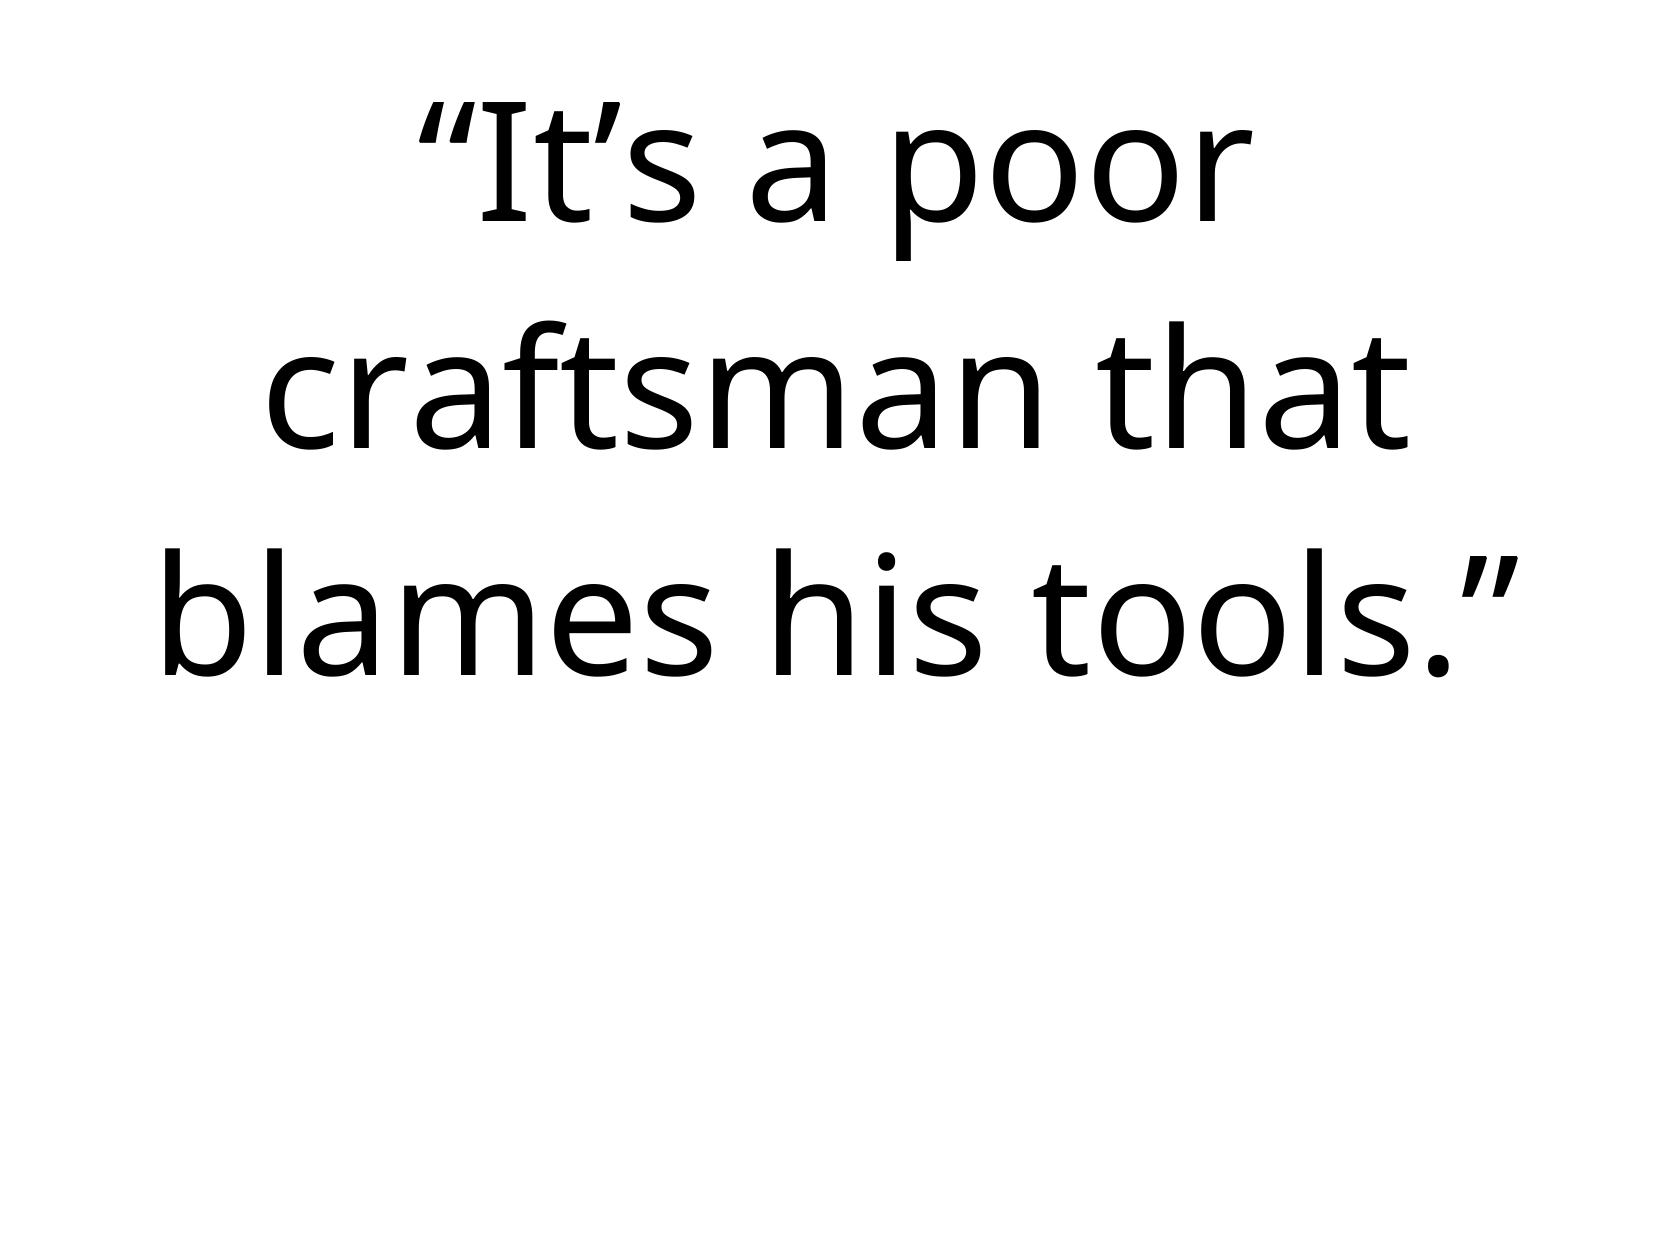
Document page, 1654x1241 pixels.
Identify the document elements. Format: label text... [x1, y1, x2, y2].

text_box “It’s a poor craftsman that blames his tools.” [106, 35, 1567, 652]
